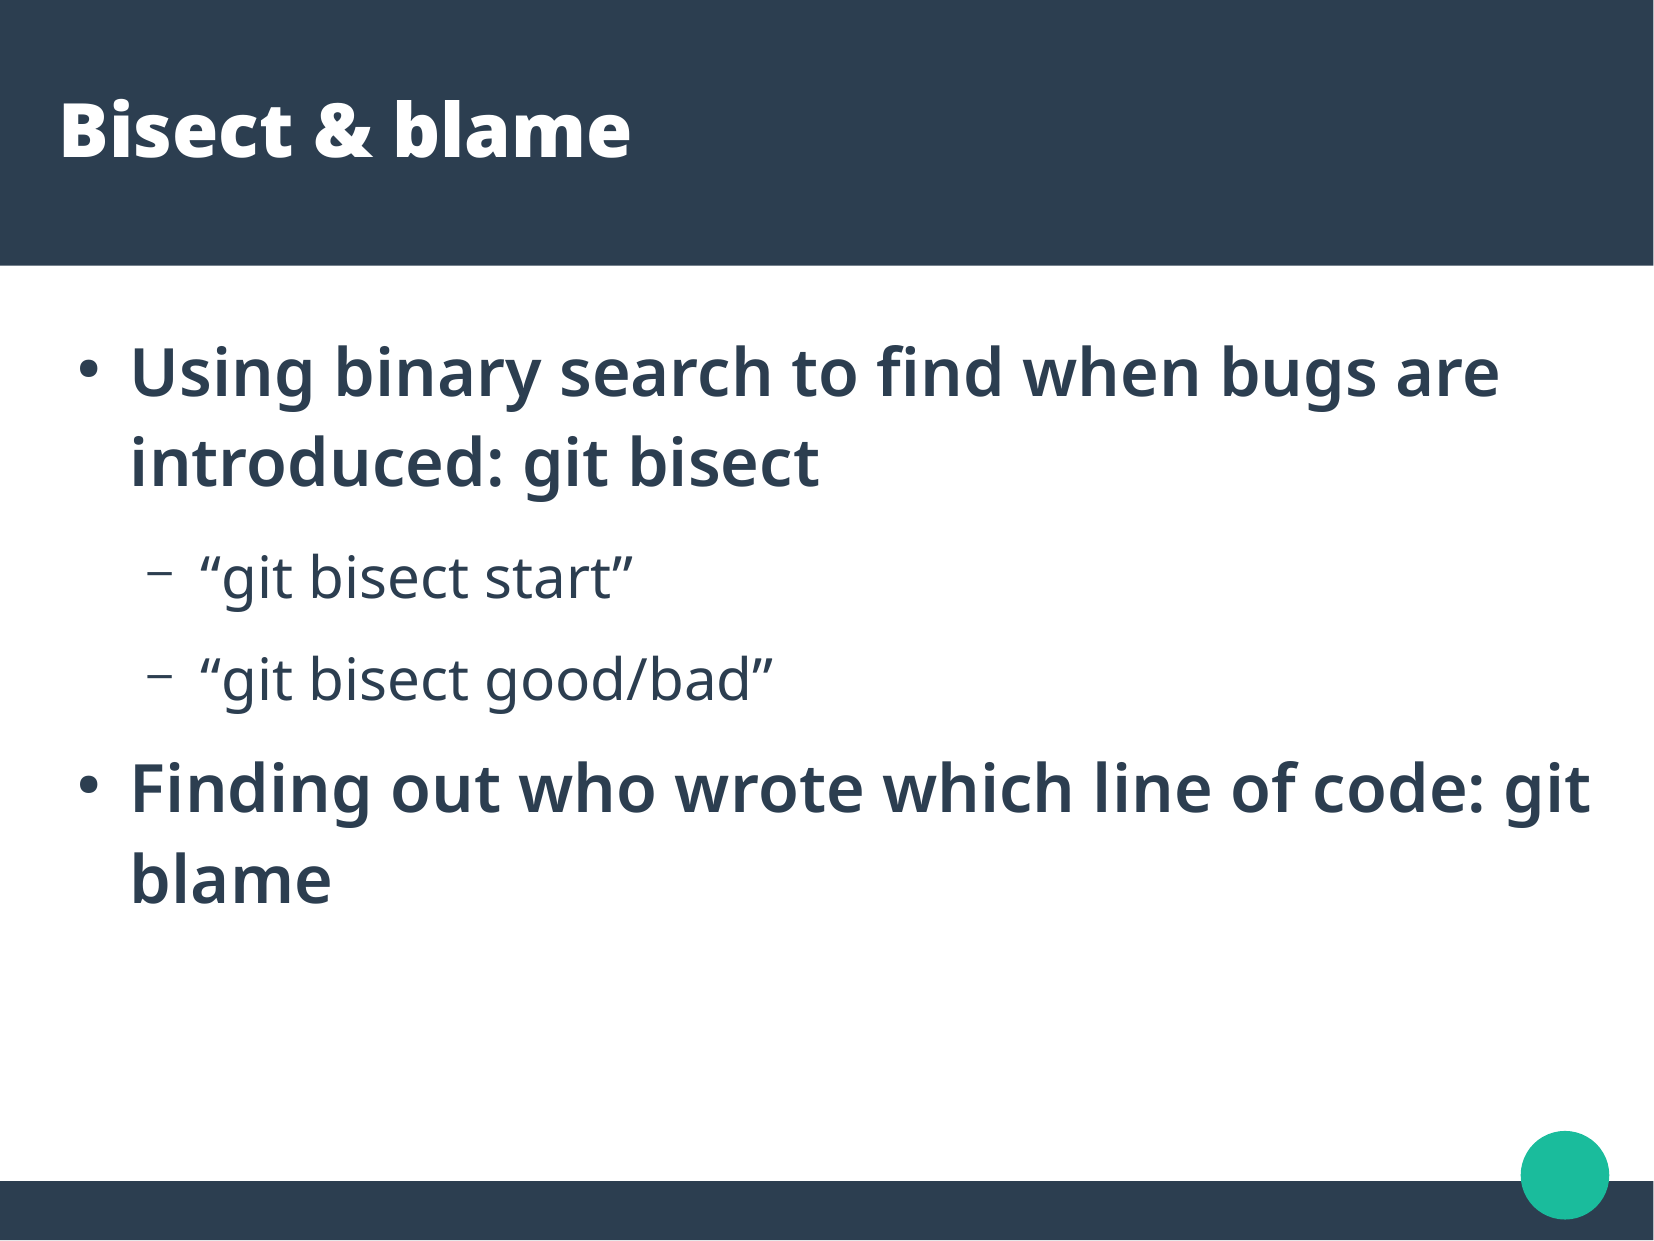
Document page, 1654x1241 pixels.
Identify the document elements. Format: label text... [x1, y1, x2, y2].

list Using binary search to find when bugs are introduced: git bisect “git bisect start” “git bisect good/bad” Finding out who wrote which line of code: git blame [59, 324, 1595, 1152]
title Bisect & blame [59, 49, 1595, 207]
